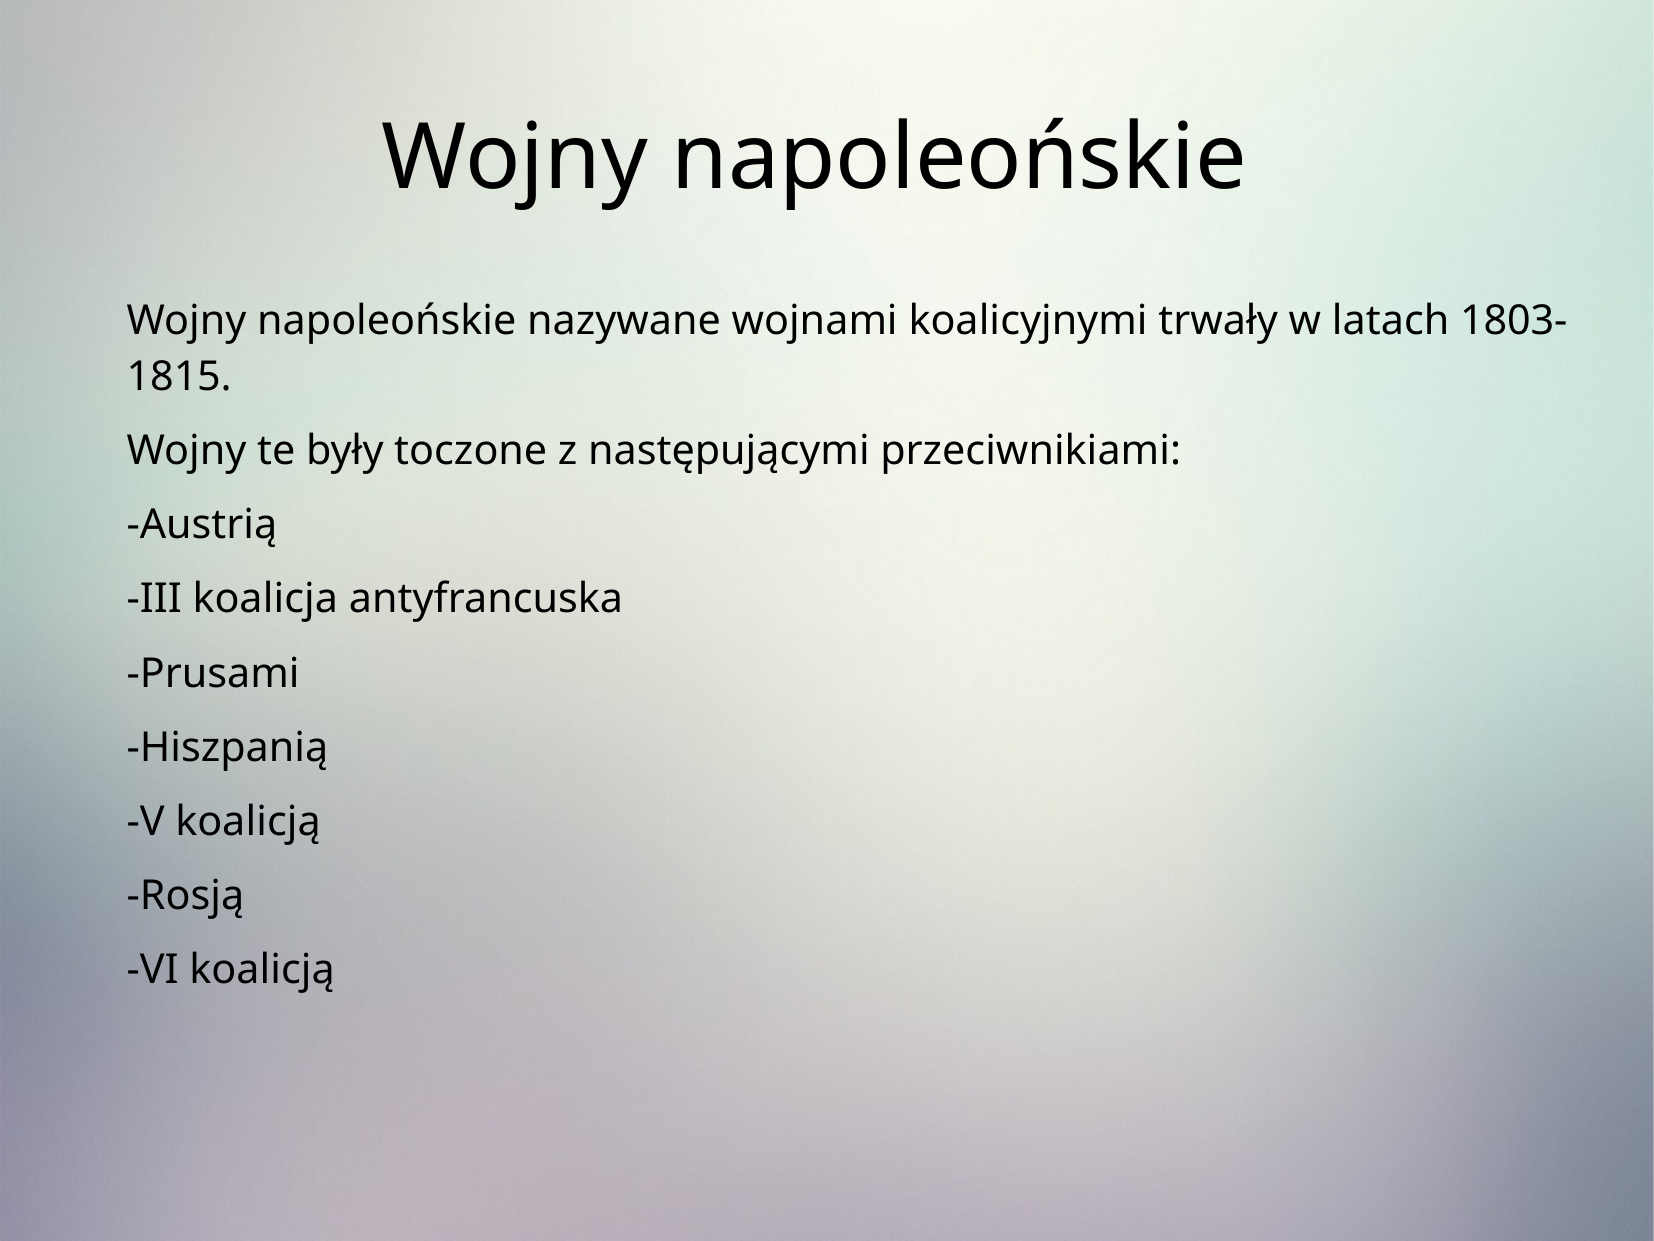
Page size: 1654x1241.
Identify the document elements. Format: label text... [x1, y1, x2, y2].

picture [0, 0, 1654, 1241]
list Wojny napoleońskie nazywane wojnami koalicyjnymi trwały w latach 1803-1815. Wojny te były toczone z następującymi przeciwnikiami: -Austrią -III koalicja antyfrancuska -Prusami -Hiszpanią -V koalicją -Rosją -VI koalicją [82, 290, 1571, 1010]
title Wojny napoleońskie [82, 49, 1571, 257]
